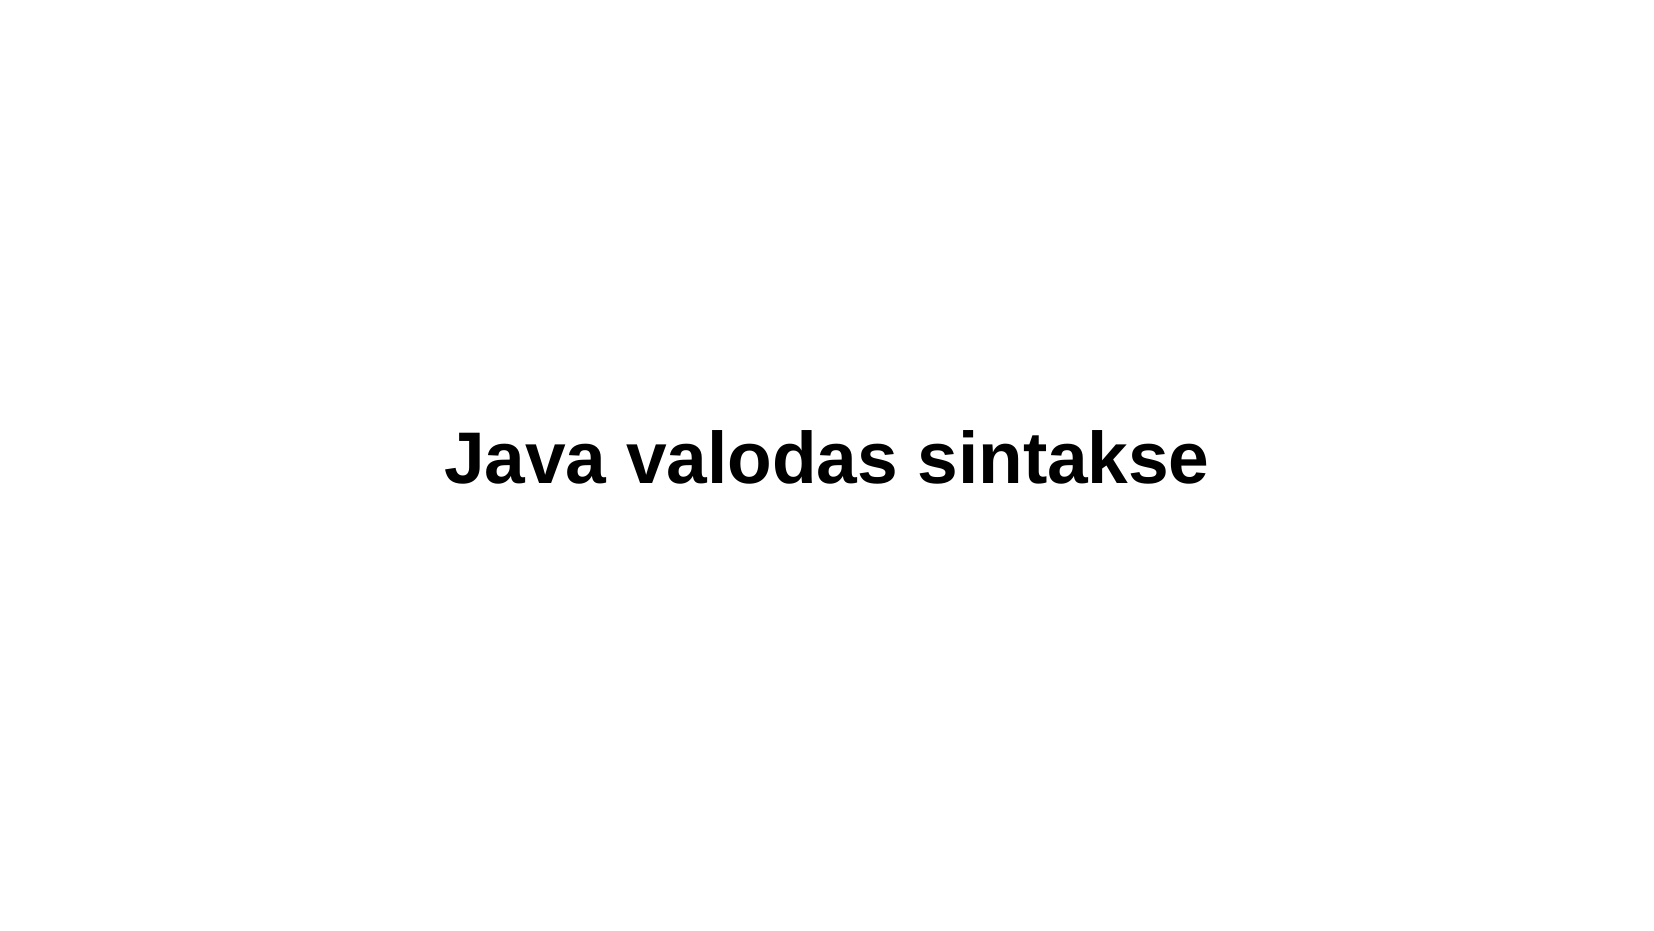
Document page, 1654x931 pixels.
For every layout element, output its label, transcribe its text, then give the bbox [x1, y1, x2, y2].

title Java valodas sintakse [82, 417, 1571, 500]
